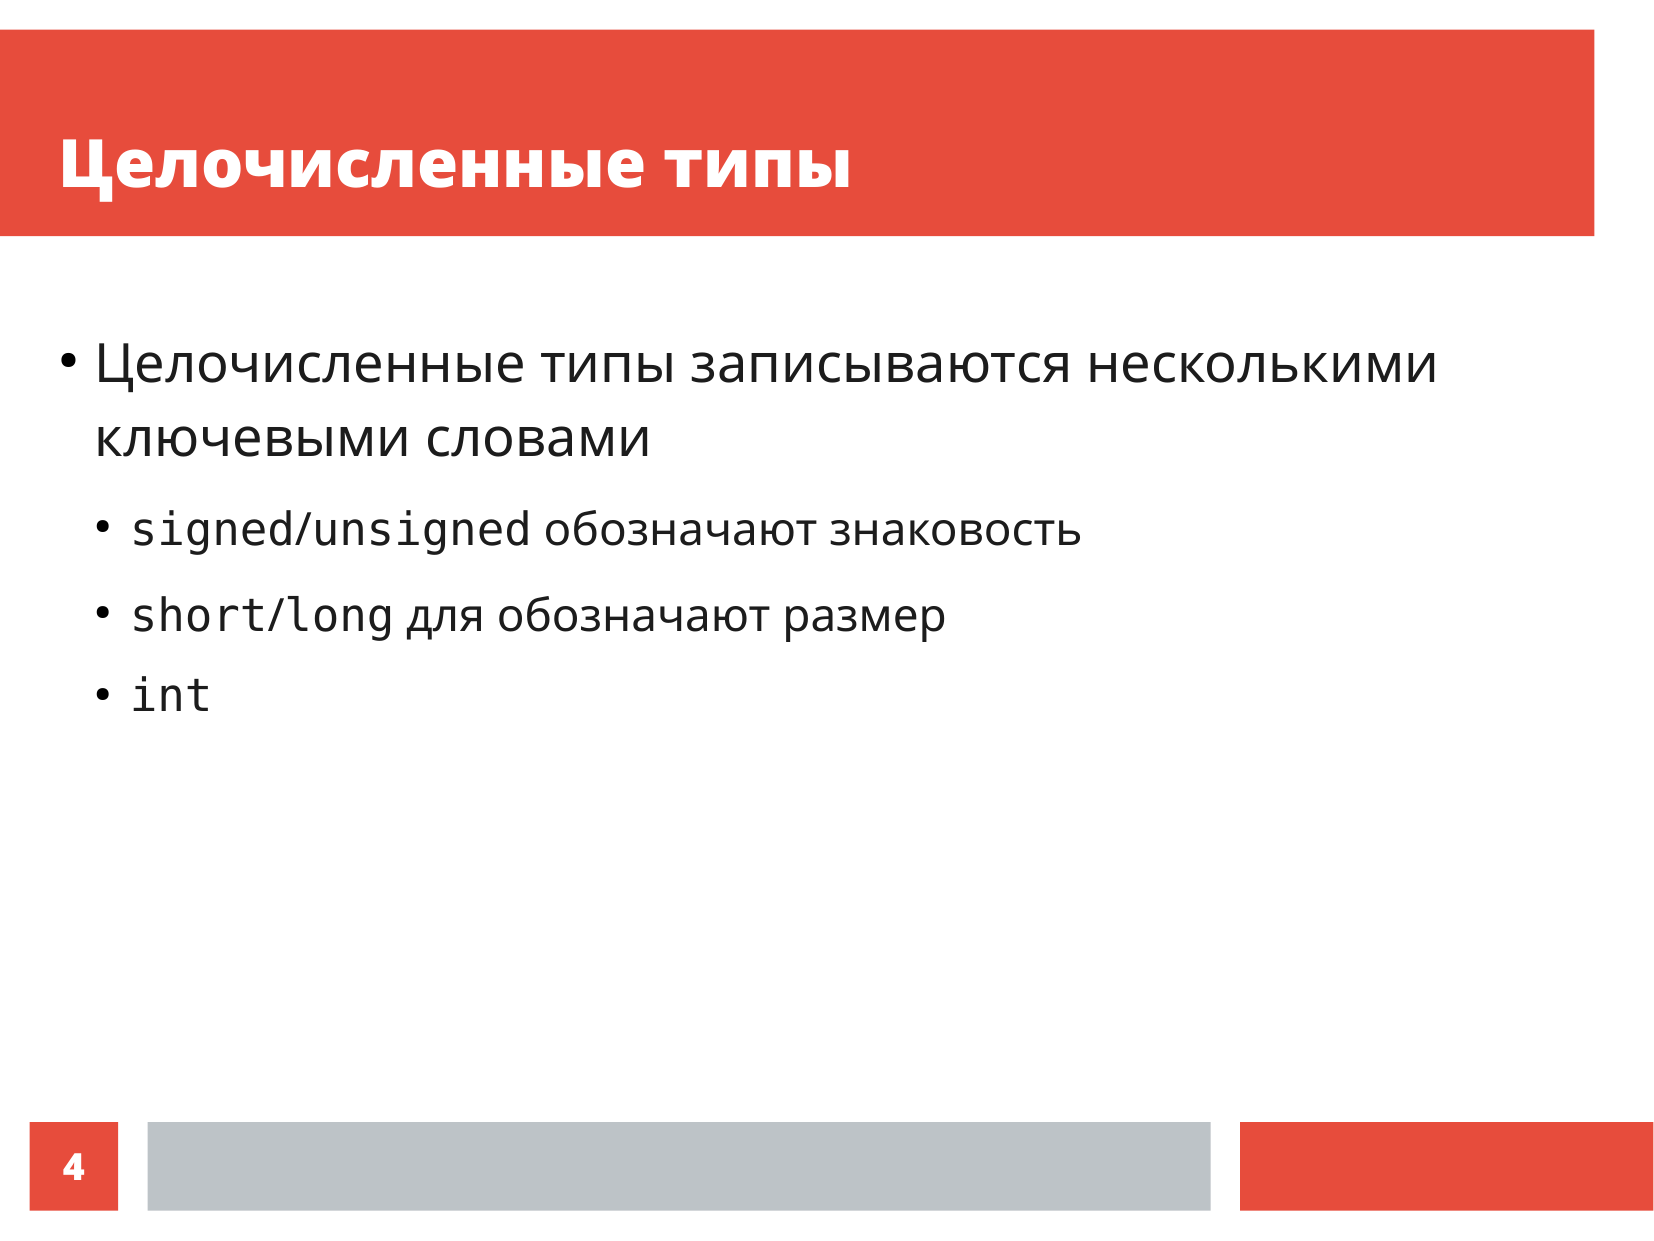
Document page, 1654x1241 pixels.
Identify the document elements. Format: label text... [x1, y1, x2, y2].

title Целочисленные типы [59, 59, 1595, 207]
list Целочисленные типы записываются несколькими ключевыми словами signed/unsigned обозначают знаковость short/long для обозначают размер int [59, 324, 1565, 1093]
